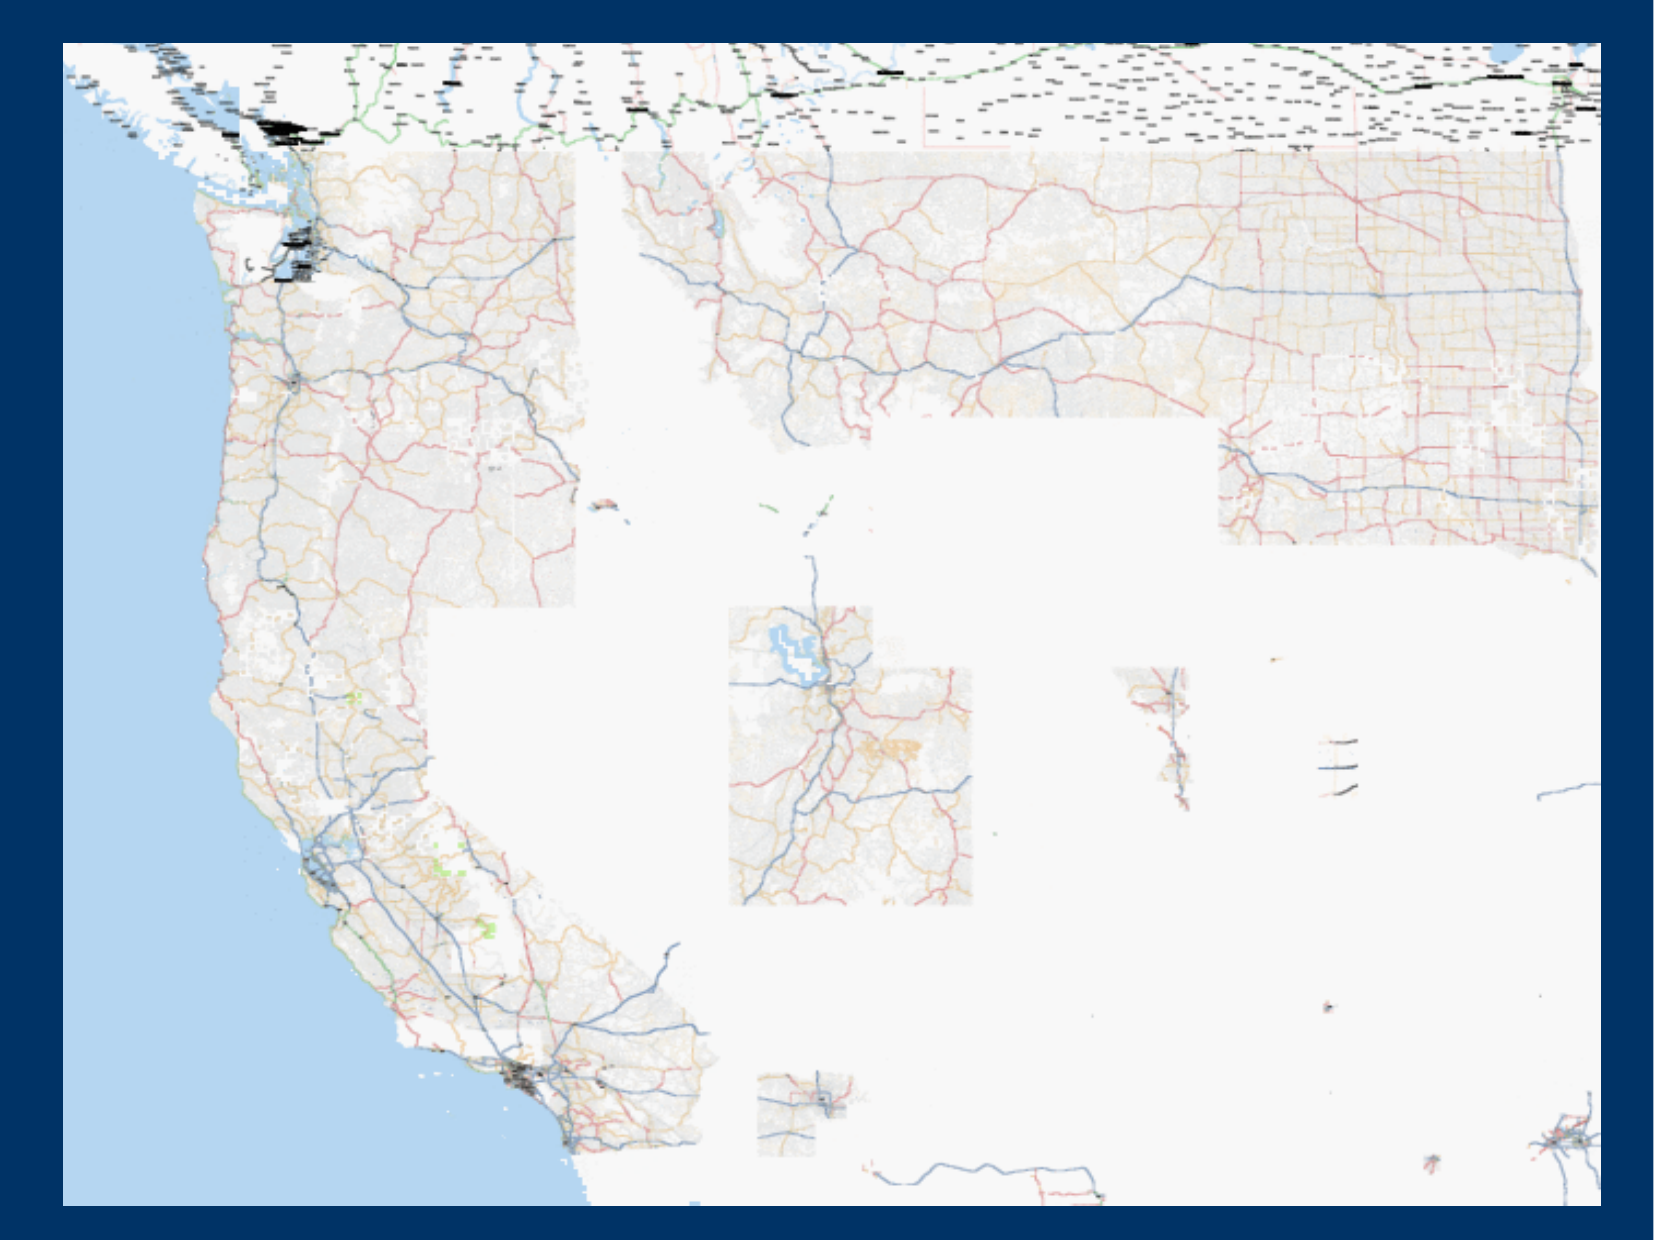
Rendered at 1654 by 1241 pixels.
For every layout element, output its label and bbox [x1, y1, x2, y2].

picture [63, 43, 1601, 1206]
